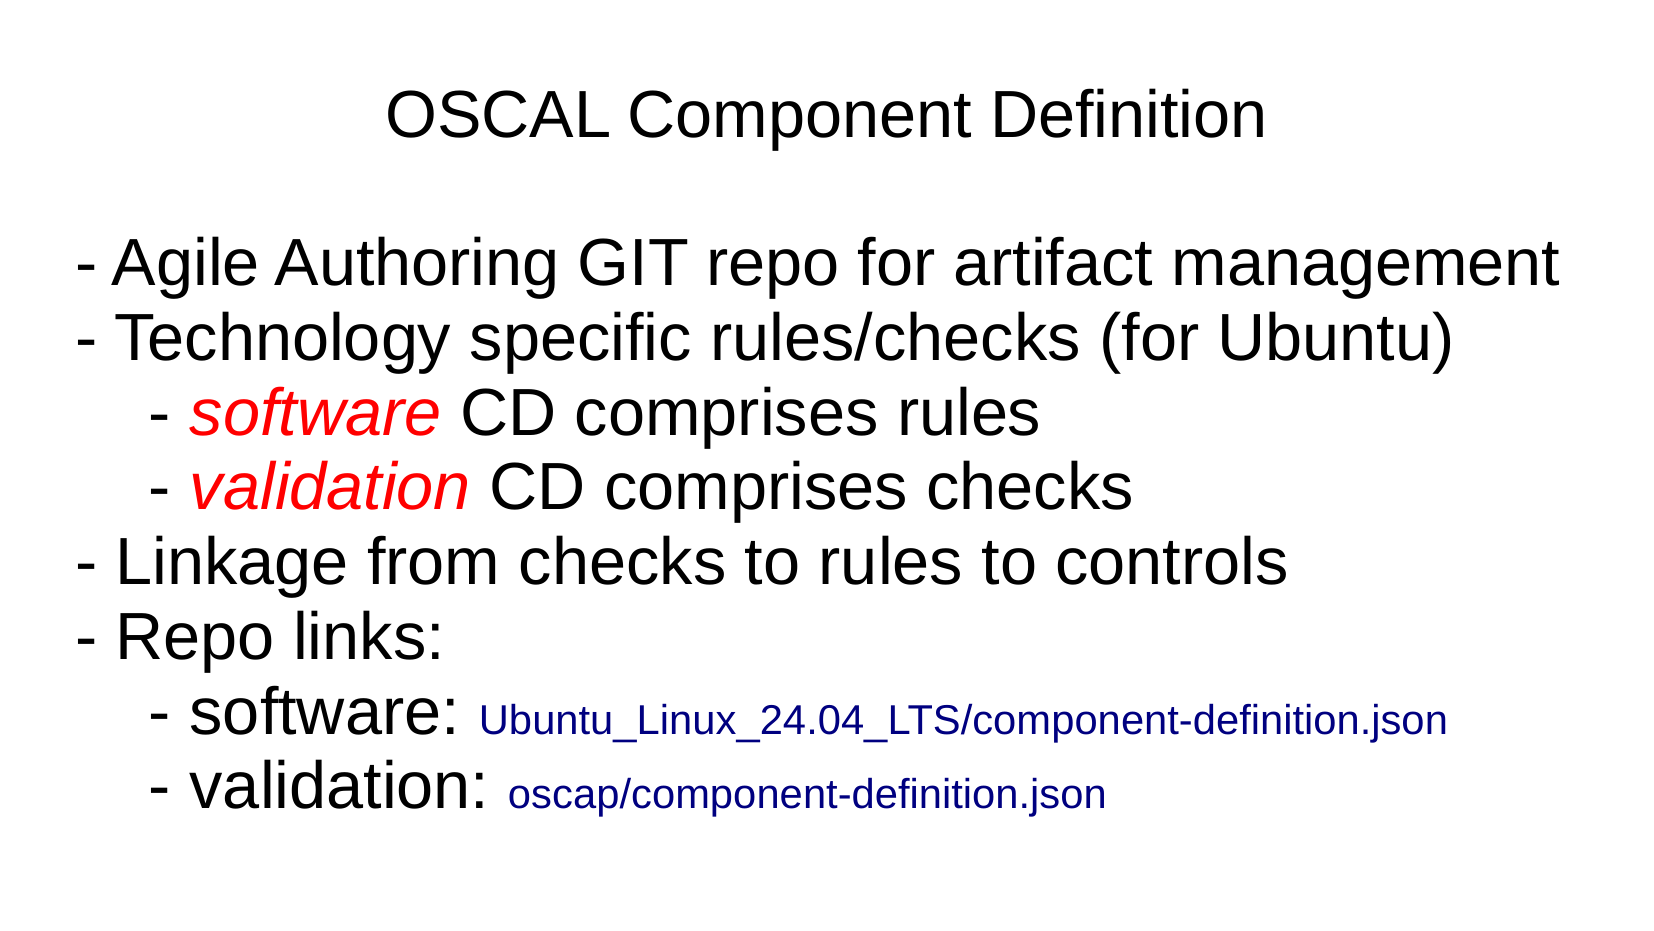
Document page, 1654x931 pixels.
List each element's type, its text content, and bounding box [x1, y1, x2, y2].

subtitle - Agile Authoring GIT repo for artifact management - Technology specific rules/checks (for Ubuntu) - software CD comprises rules - validation CD comprises checks - Linkage from checks to rules to controls - Repo links: - software: Ubuntu_Linux_24.04_LTS/component-definition.json - validation: oscap/component-definition.json [75, 225, 1564, 824]
title OSCAL Component Definition [82, 37, 1571, 193]
